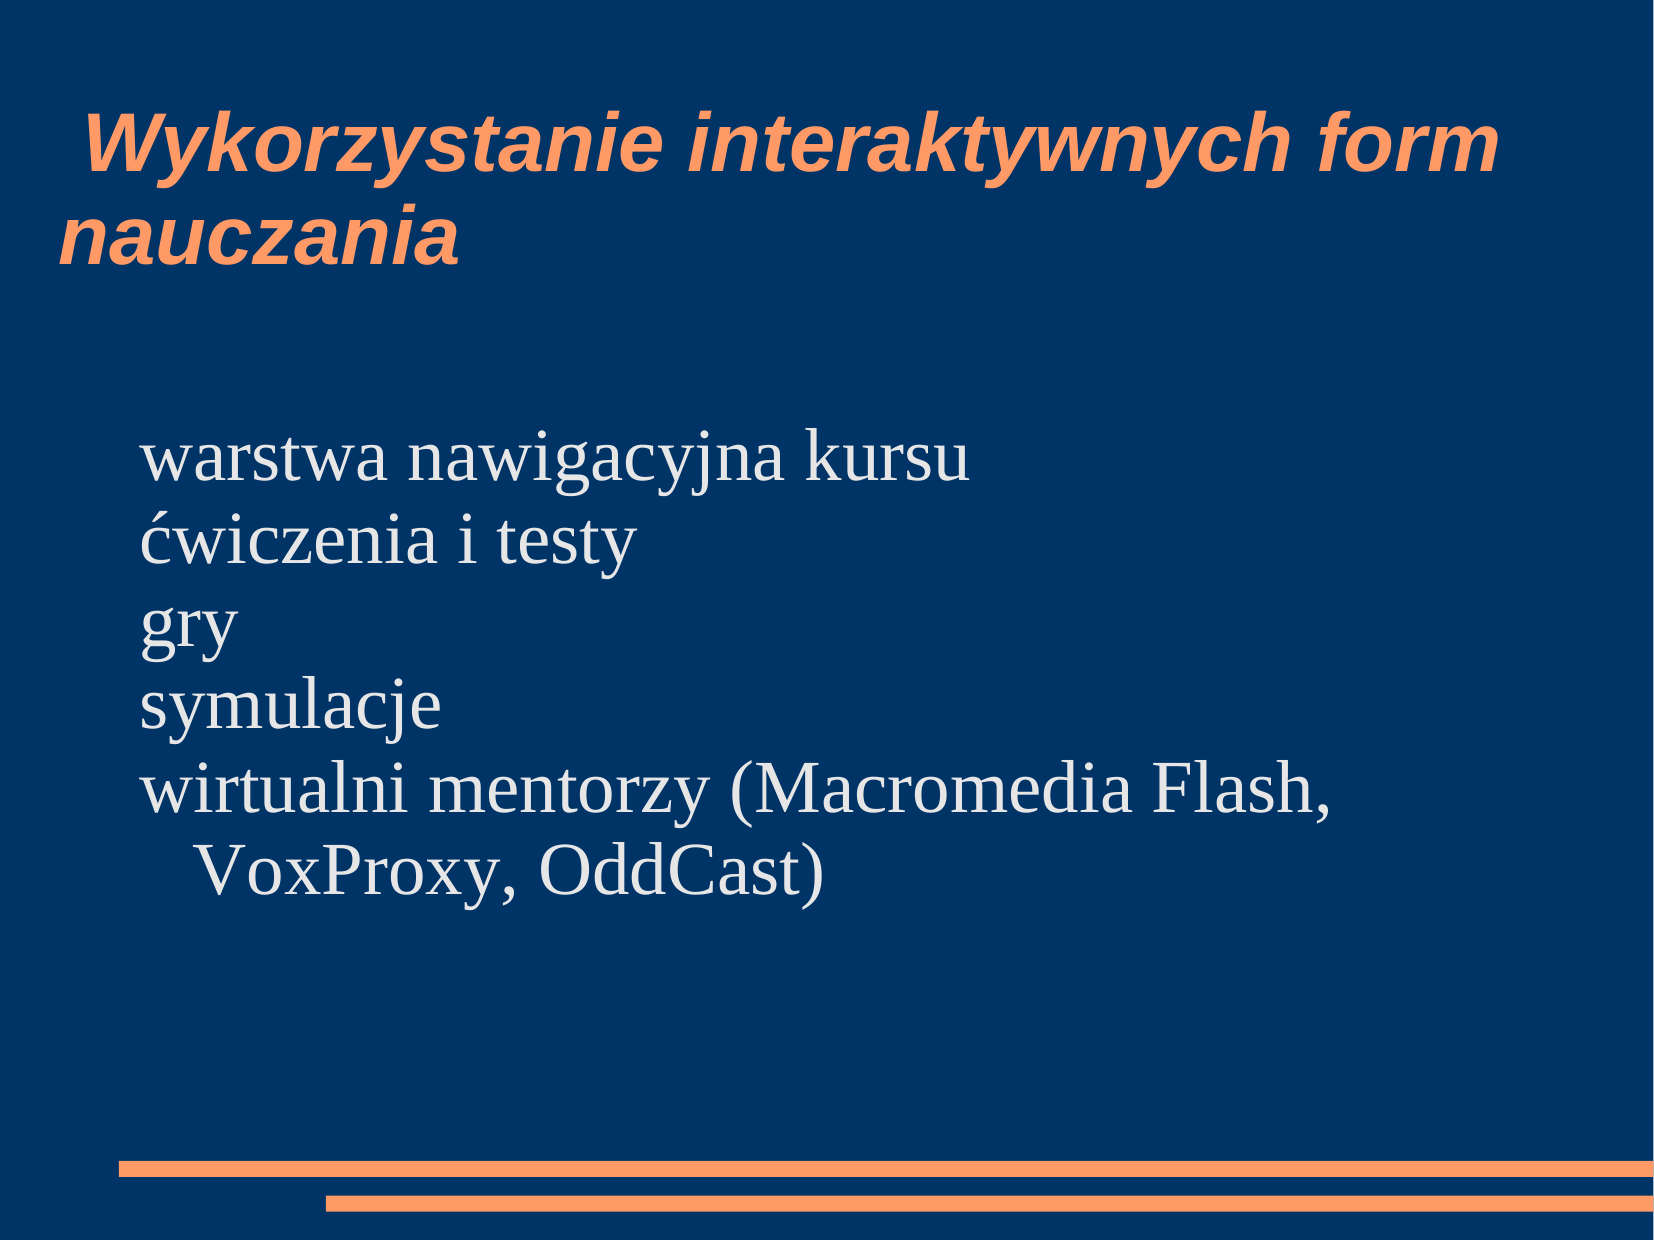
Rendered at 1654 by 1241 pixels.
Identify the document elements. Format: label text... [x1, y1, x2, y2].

title Wykorzystanie interaktywnych form nauczania [59, 75, 1595, 398]
list warstwa nawigacyjna kursu ćwiczenia i testy gry symulacje wirtualni mentorzy (Macromedia Flash, VoxProxy, OddCast) [121, 413, 1561, 1191]
